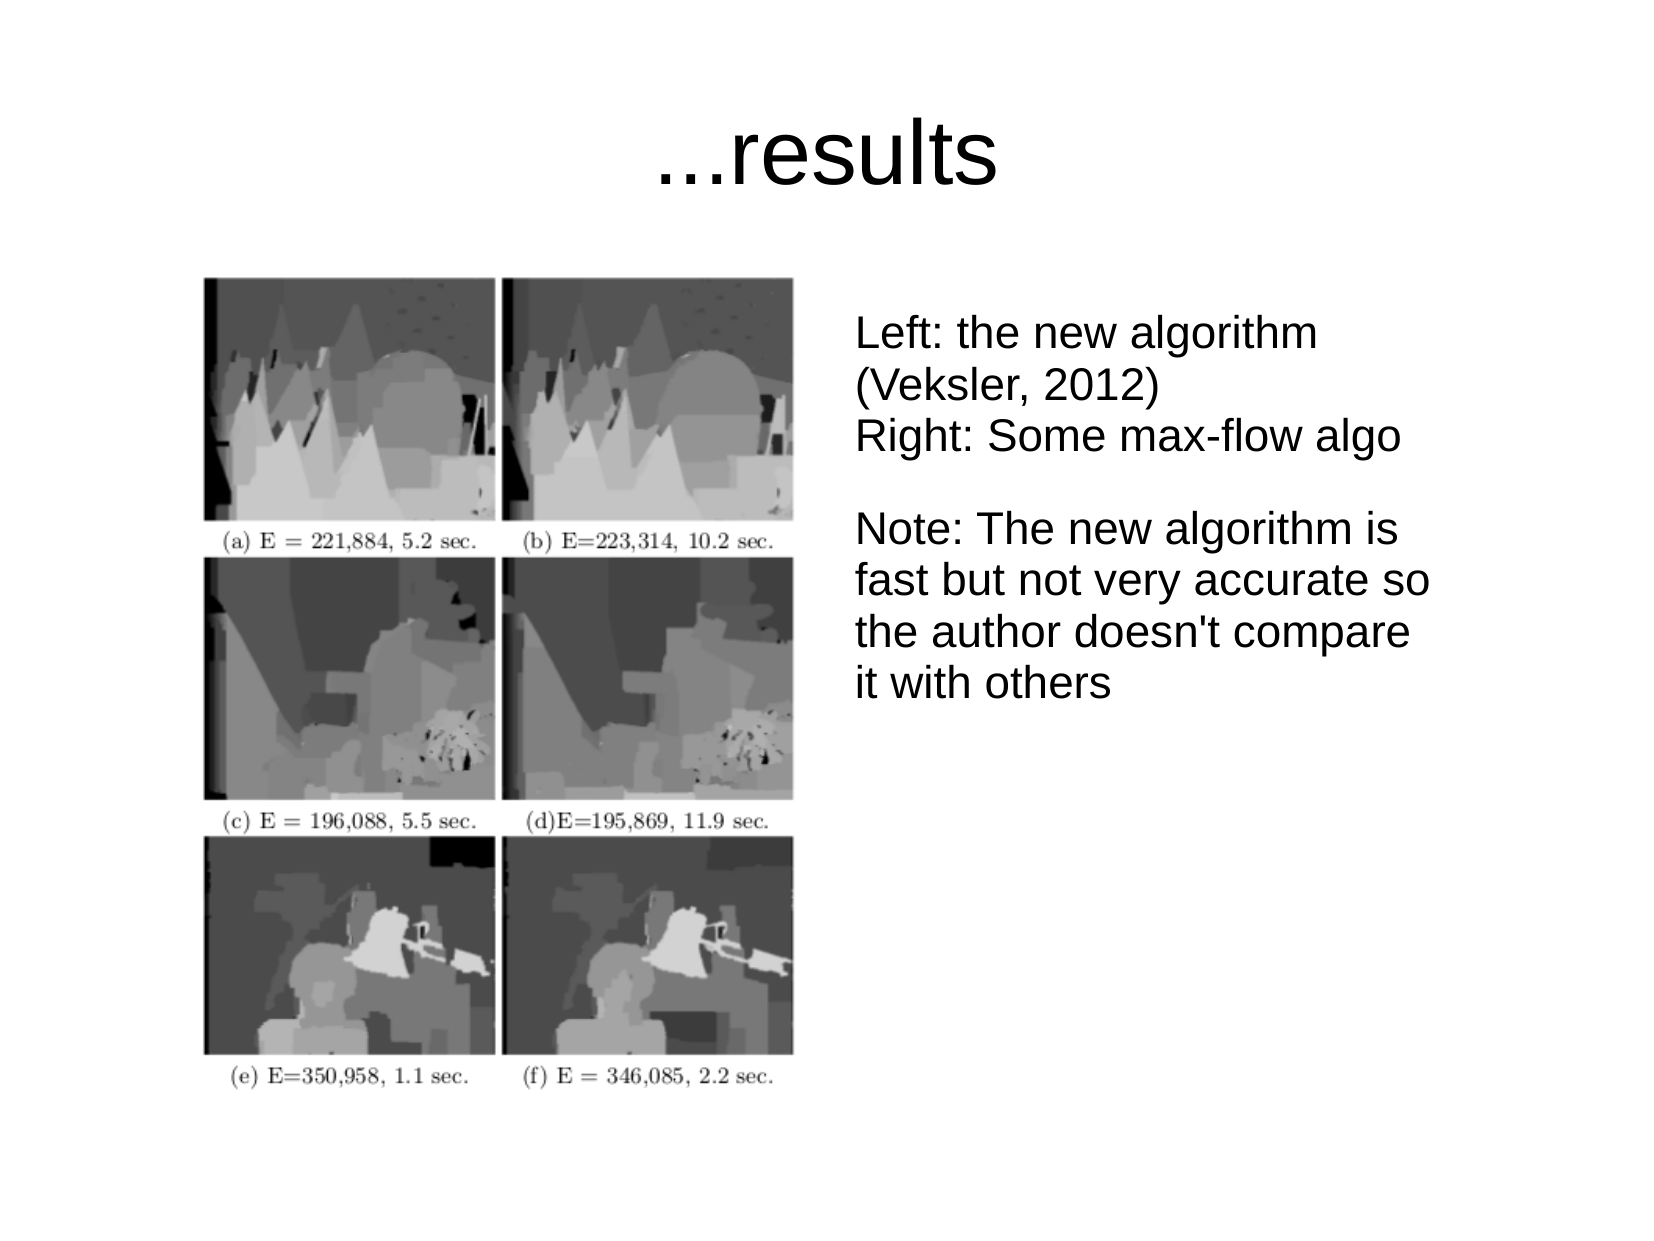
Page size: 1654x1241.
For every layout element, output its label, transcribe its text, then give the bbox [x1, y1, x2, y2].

text_box Left: the new algorithm (Veksler, 2012) Right: Some max-flow algo Note: The new algorithm is fast but not very accurate so the author doesn't compare it with others [840, 300, 1456, 1066]
title ...results [82, 49, 1571, 257]
picture [180, 256, 810, 1099]
